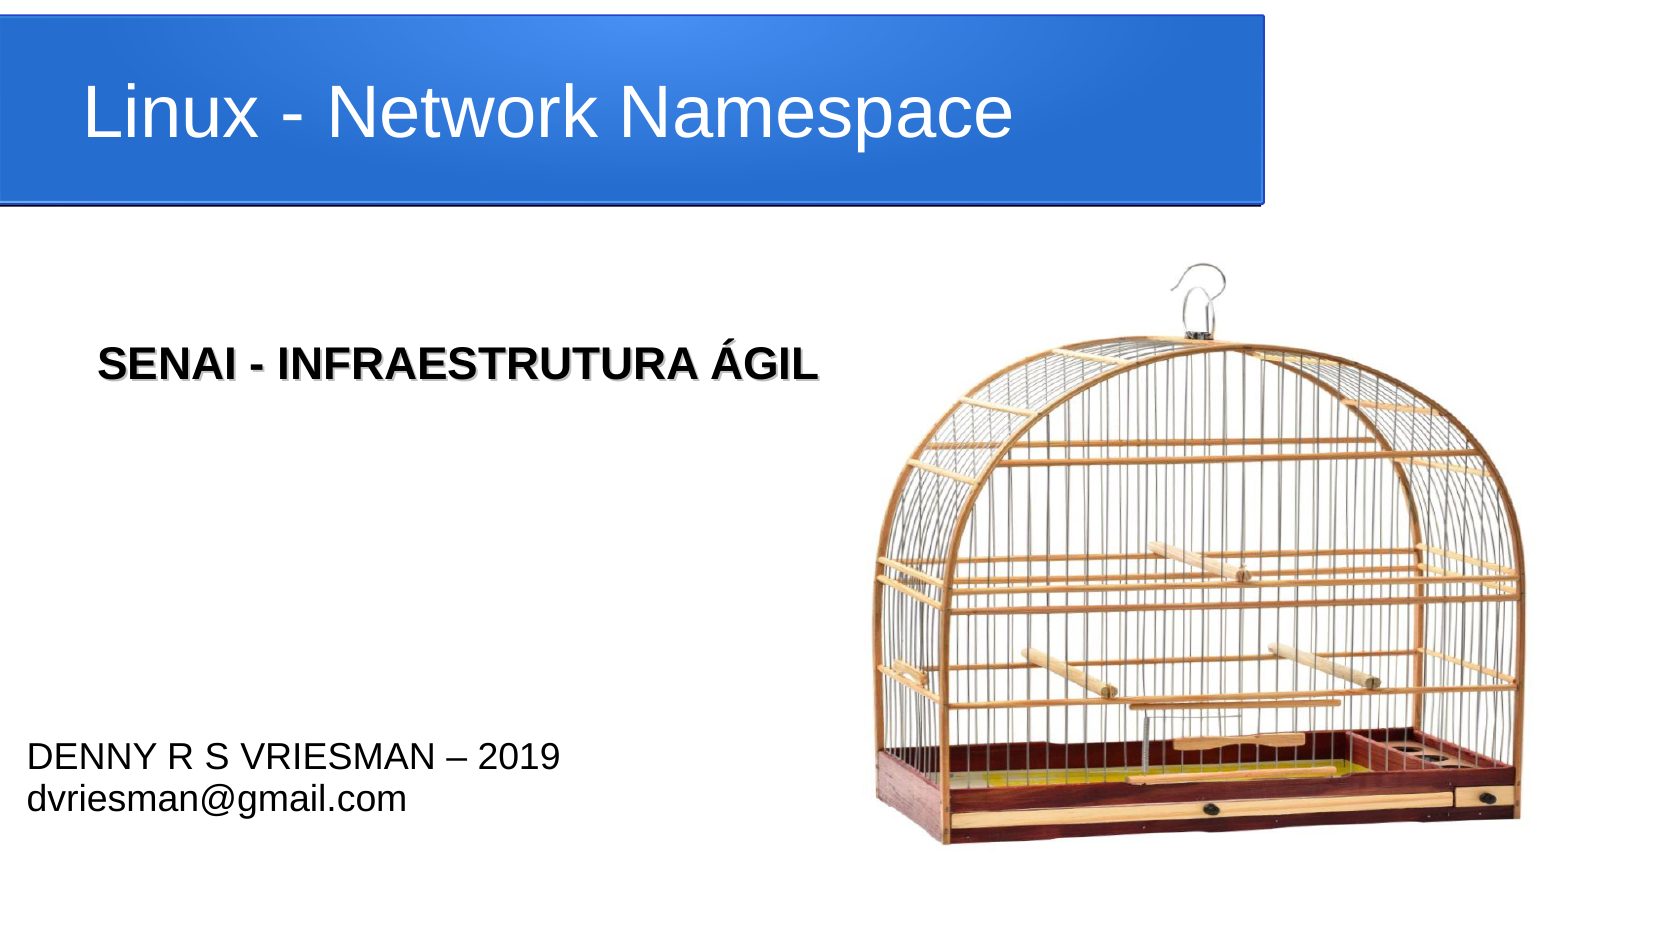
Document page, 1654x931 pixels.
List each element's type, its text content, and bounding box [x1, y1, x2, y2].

picture [726, 211, 1654, 910]
text_box SENAI - INFRAESTRUTURA ÁGIL [82, 330, 886, 449]
text_box DENNY R S VRIESMAN – 2019 dvriesman@gmail.com [11, 727, 728, 827]
title Linux - Network Namespace [82, 35, 1235, 189]
